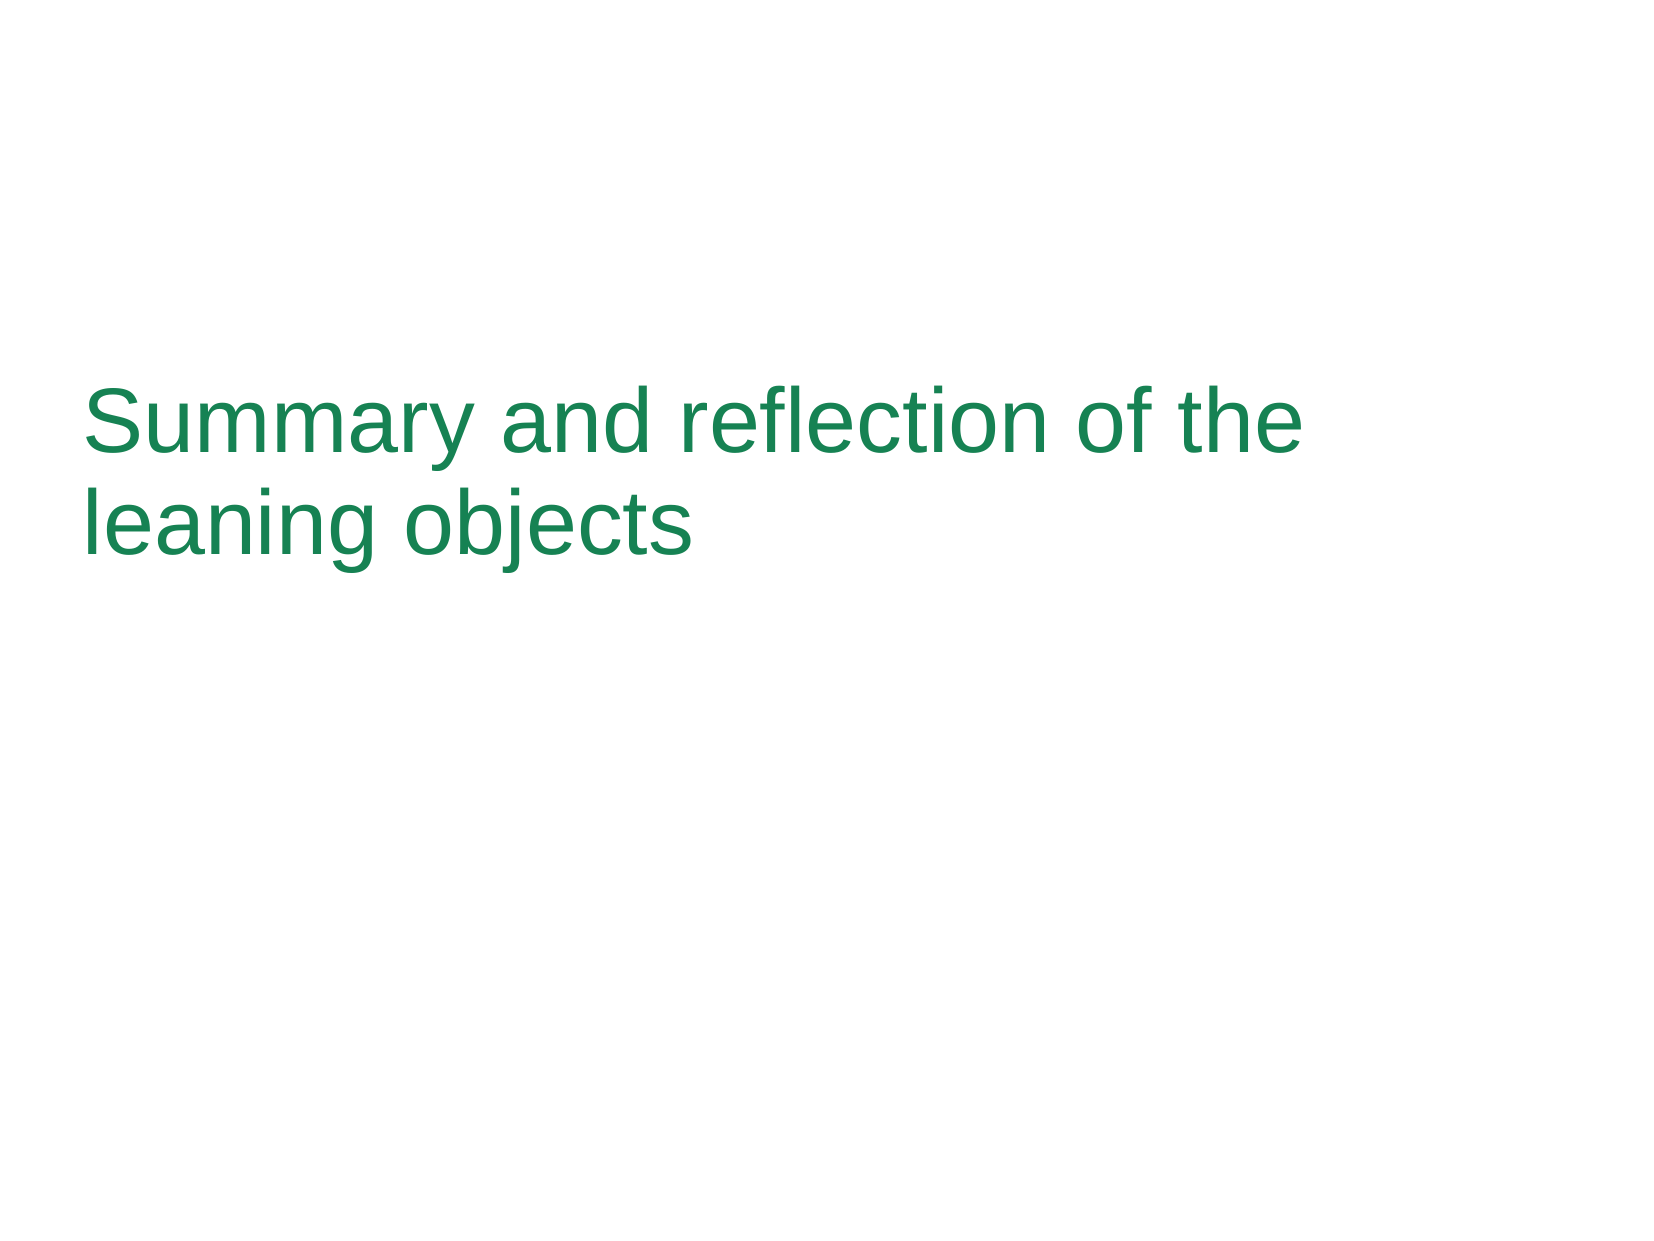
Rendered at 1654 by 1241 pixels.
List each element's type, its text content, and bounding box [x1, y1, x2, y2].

title Summary and reflection of the leaning objects [82, 368, 1571, 576]
